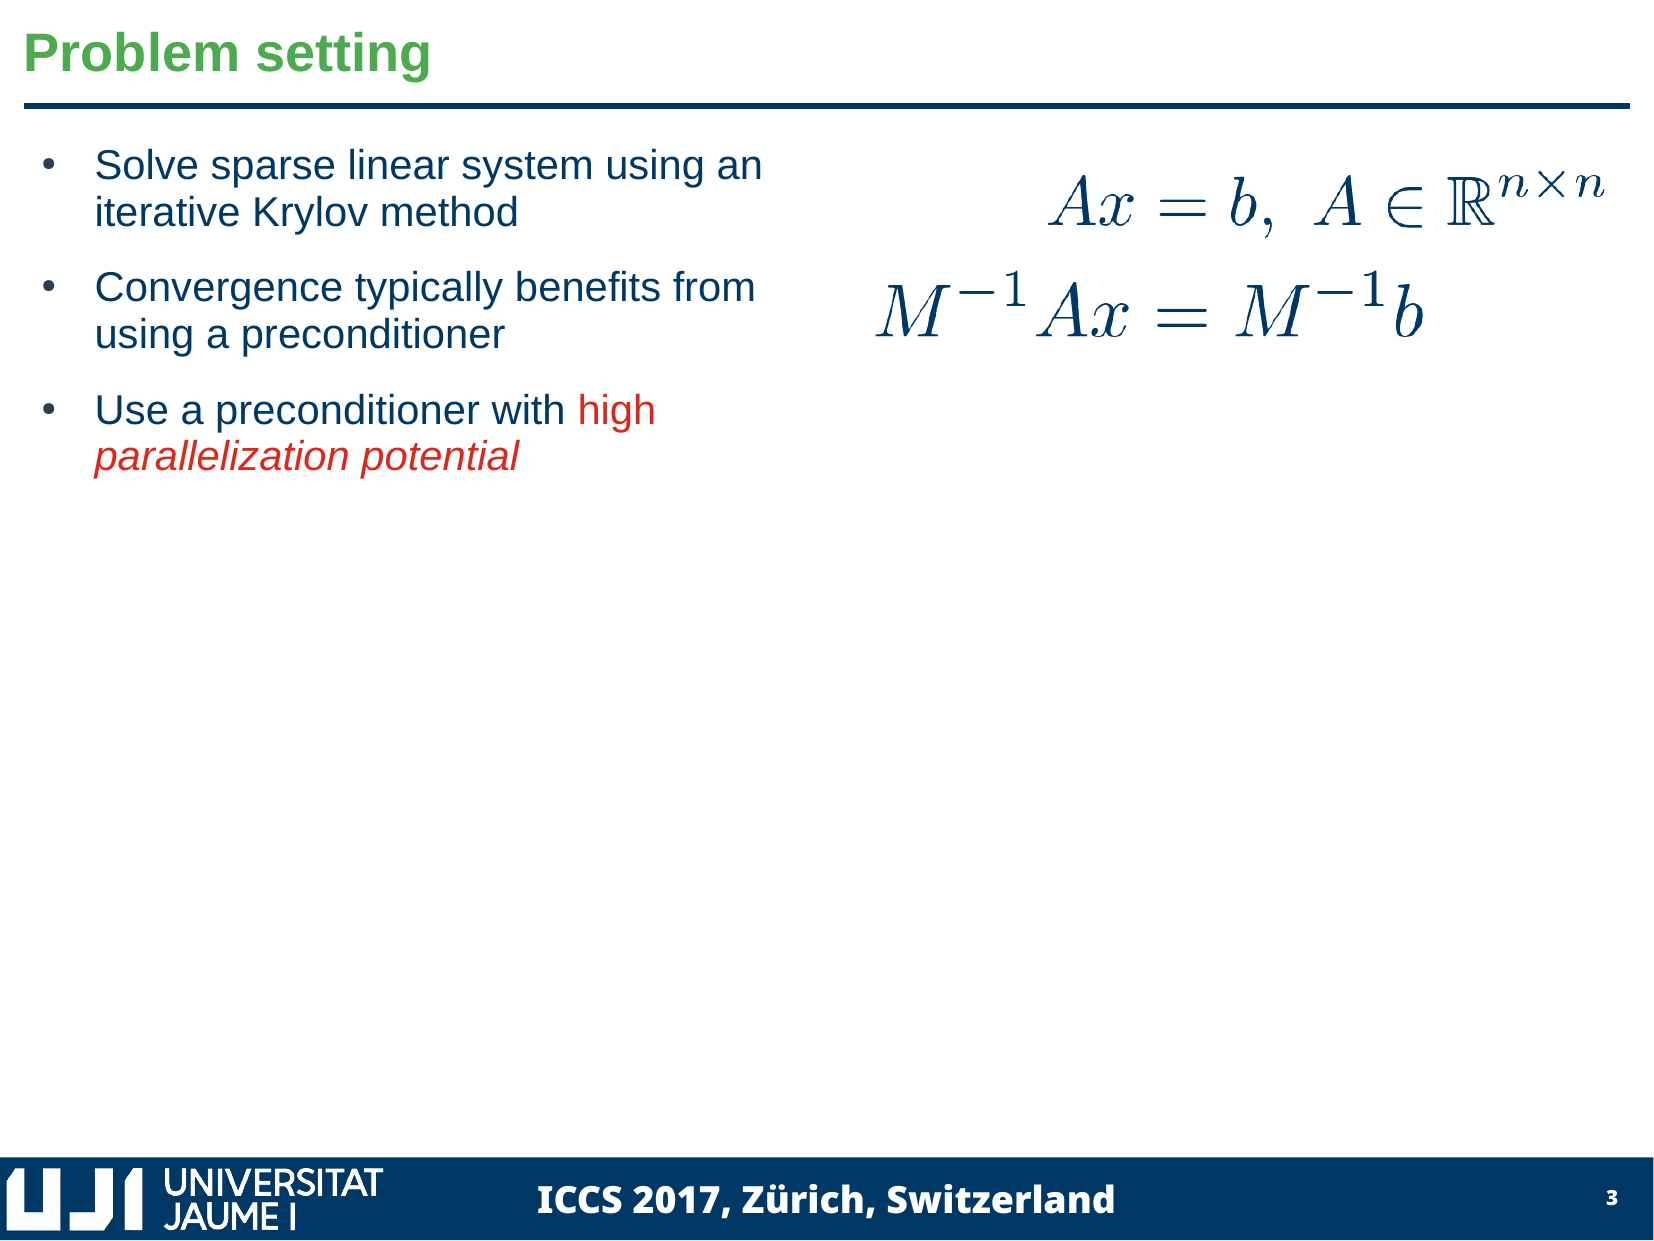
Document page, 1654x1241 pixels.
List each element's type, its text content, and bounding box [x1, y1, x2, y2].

picture [0, 1158, 390, 1241]
list Solve sparse linear system using an iterative Krylov method Convergence typically benefits from using a preconditioner Use a preconditioner with high parallelization potential [23, 141, 808, 1134]
picture [875, 270, 1423, 337]
title Problem setting [23, 0, 1630, 107]
picture [1048, 171, 1605, 238]
